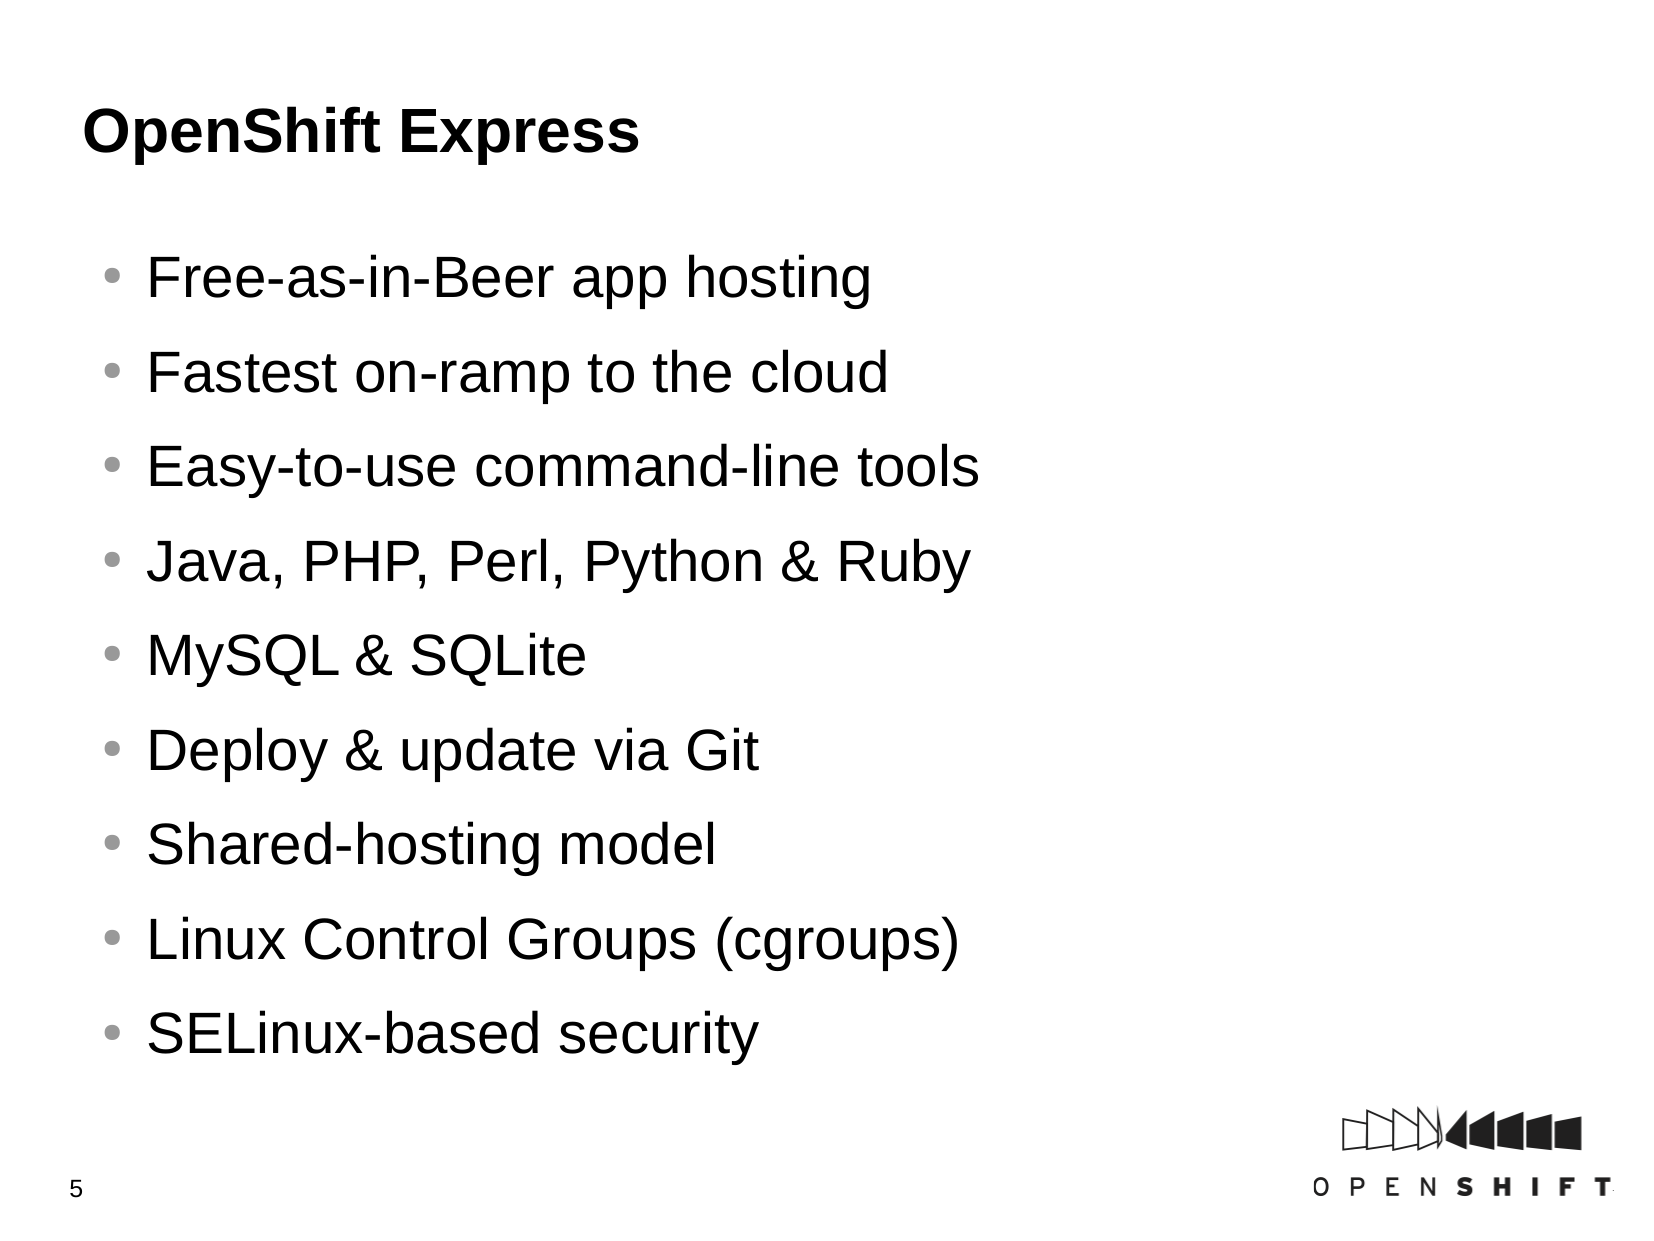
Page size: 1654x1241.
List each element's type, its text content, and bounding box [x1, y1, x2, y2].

title OpenShift Express [82, 37, 1571, 226]
picture [1313, 1104, 1614, 1200]
list Free-as-in-Beer app hosting Fastest on-ramp to the cloud Easy-to-use command-line tools Java, PHP, Perl, Python & Ruby MySQL & SQLite Deploy & update via Git Shared-hosting model Linux Control Groups (cgroups) SELinux-based security [86, 244, 1576, 1067]
